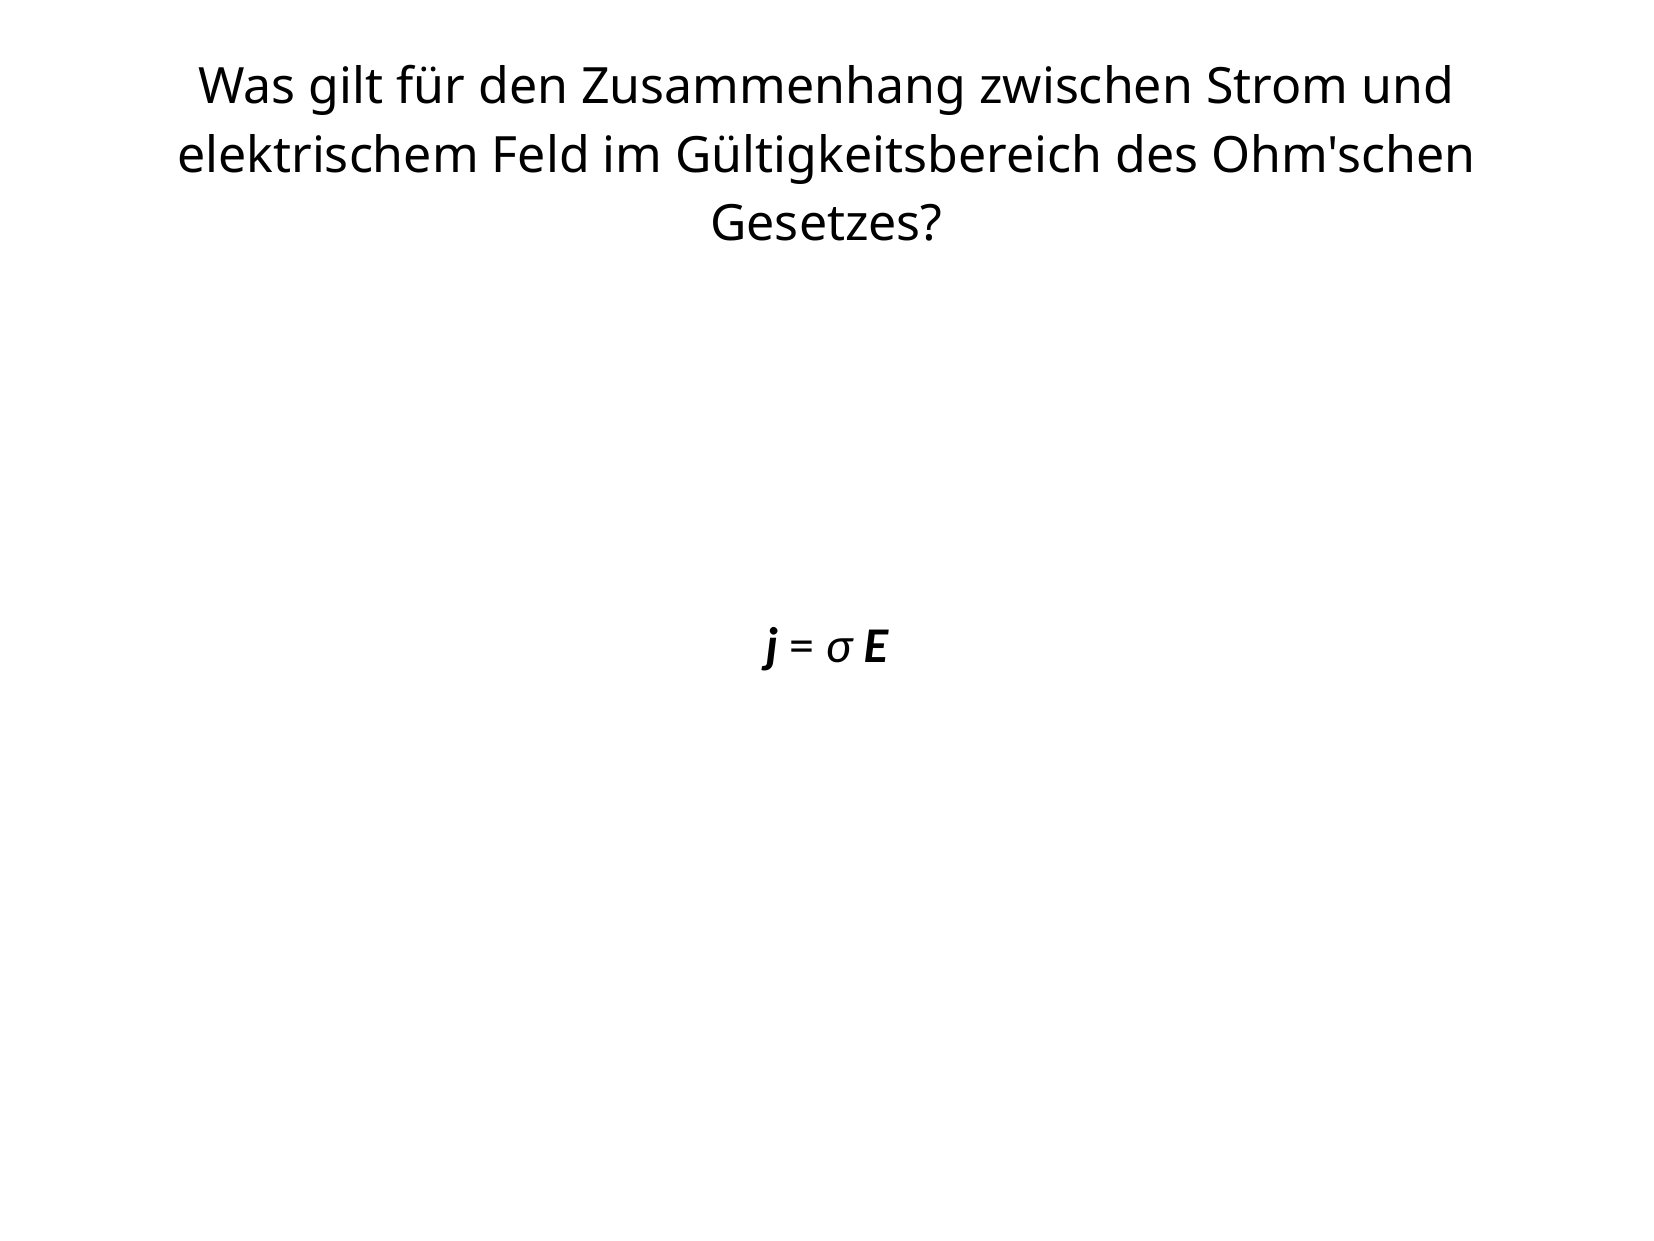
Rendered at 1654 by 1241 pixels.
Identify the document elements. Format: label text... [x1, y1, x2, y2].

subtitle j = σ E [82, 290, 1571, 1010]
title Was gilt für den Zusammenhang zwischen Strom und elektrischem Feld im Gültigkeitsbereich des Ohm'schen Gesetzes? [82, 49, 1571, 257]
